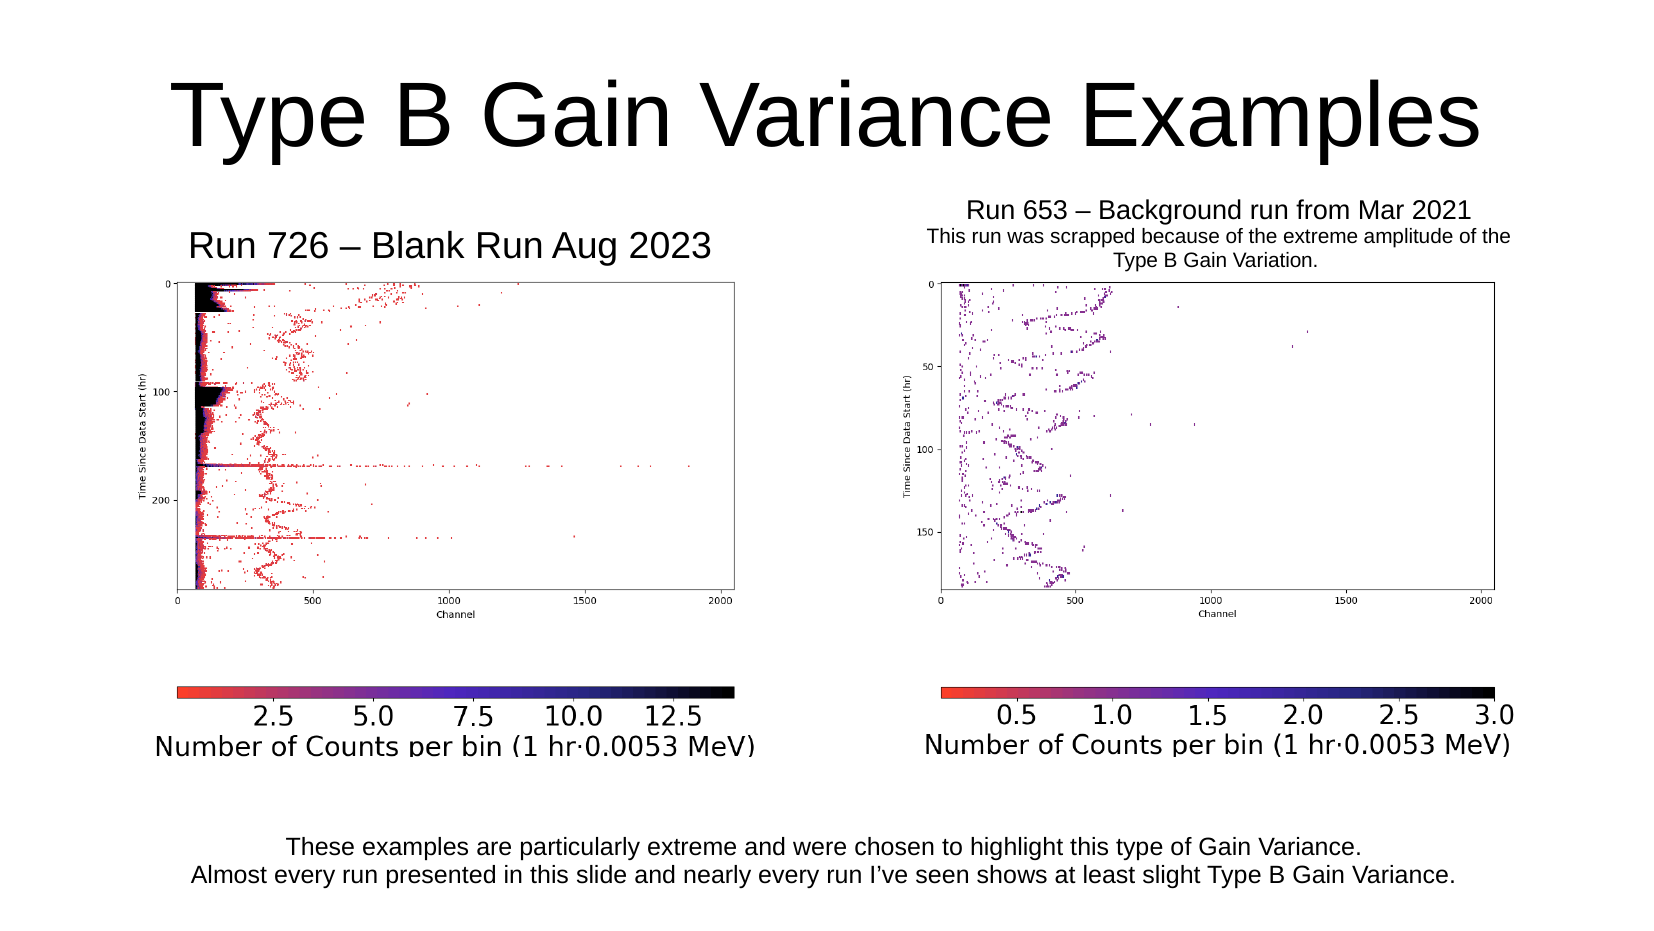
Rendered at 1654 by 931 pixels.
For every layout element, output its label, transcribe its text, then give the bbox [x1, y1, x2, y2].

text_box Run 726 – Blank Run Aug 2023 [150, 217, 751, 270]
picture [851, 217, 1565, 758]
picture [87, 217, 805, 758]
title Type B Gain Variance Examples [82, 37, 1571, 193]
text_box This run was scrapped because of the extreme amplitude of the Type B Gain Variation. [900, 217, 1538, 274]
text_box These examples are particularly extreme and were chosen to highlight this type of Gain Variance. Almost every run presented in this slide and nearly every run I’ve seen shows at least slight Type B Gain Variance. [75, 825, 1576, 901]
text_box Run 653 – Background run from Mar 2021 [937, 187, 1501, 217]
